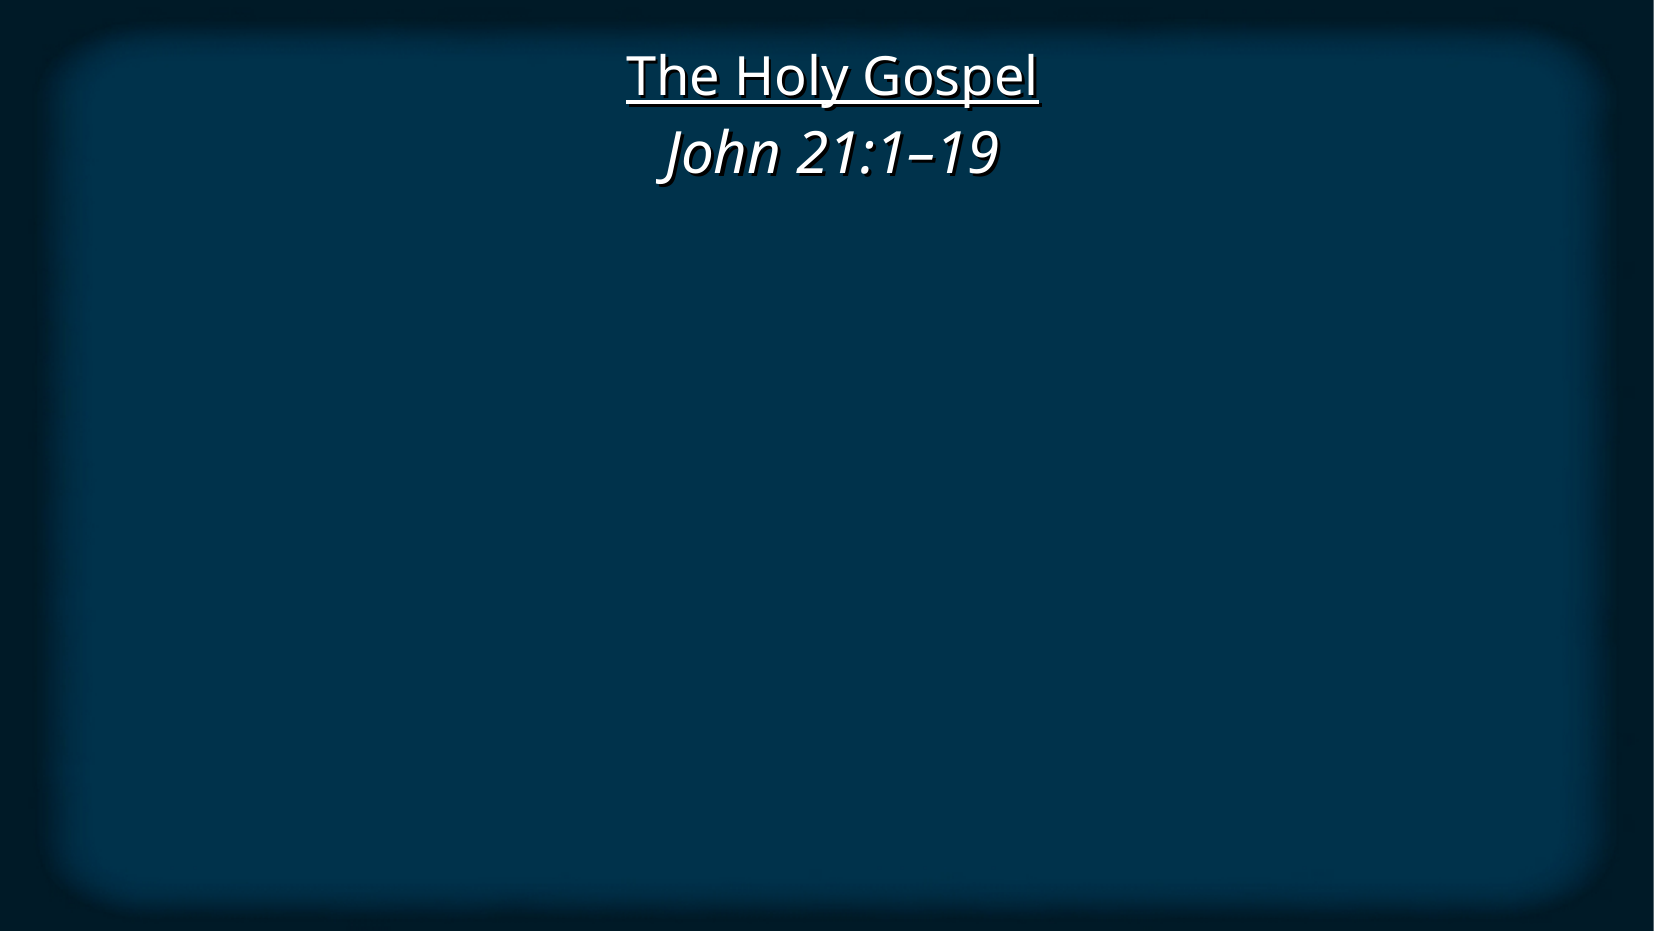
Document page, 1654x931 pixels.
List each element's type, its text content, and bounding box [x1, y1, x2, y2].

picture [0, 0, 1654, 931]
text_box The Holy Gospel John 21:1–19 [105, 30, 1561, 194]
